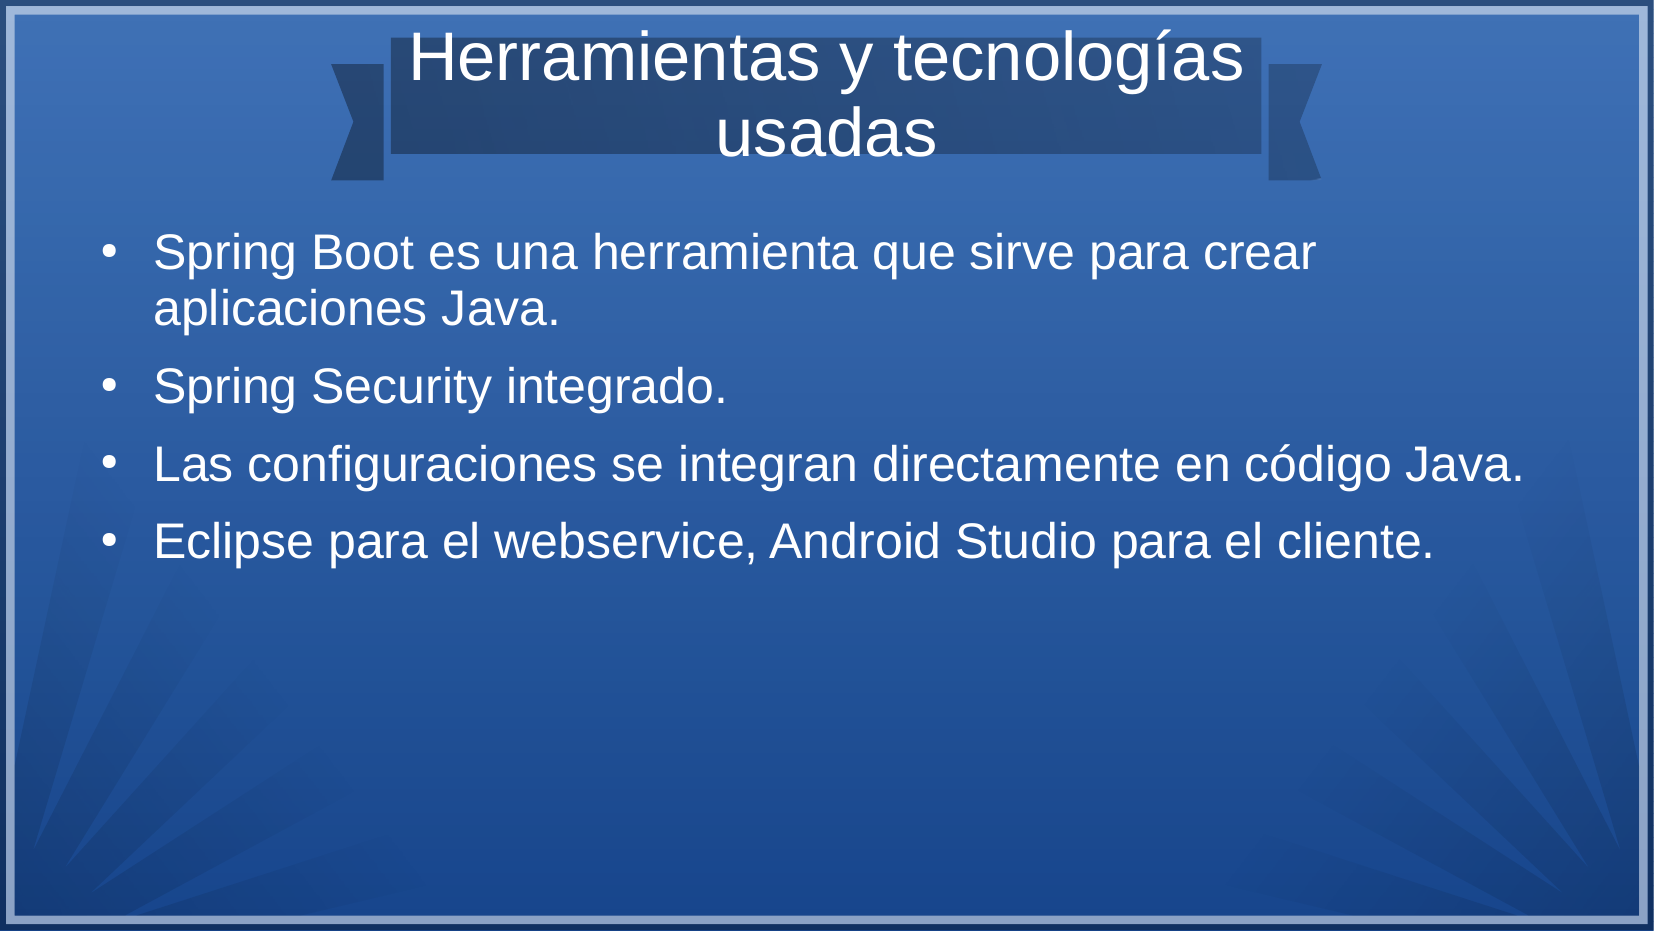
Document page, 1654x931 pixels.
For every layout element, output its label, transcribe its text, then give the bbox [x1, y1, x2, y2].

title Herramientas y tecnologías usadas [389, 17, 1264, 172]
list Spring Boot es una herramienta que sirve para crear aplicaciones Java. Spring Security integrado. Las configuraciones se integran directamente en código Java. Eclipse para el webservice, Android Studio para el cliente. [82, 224, 1571, 848]
